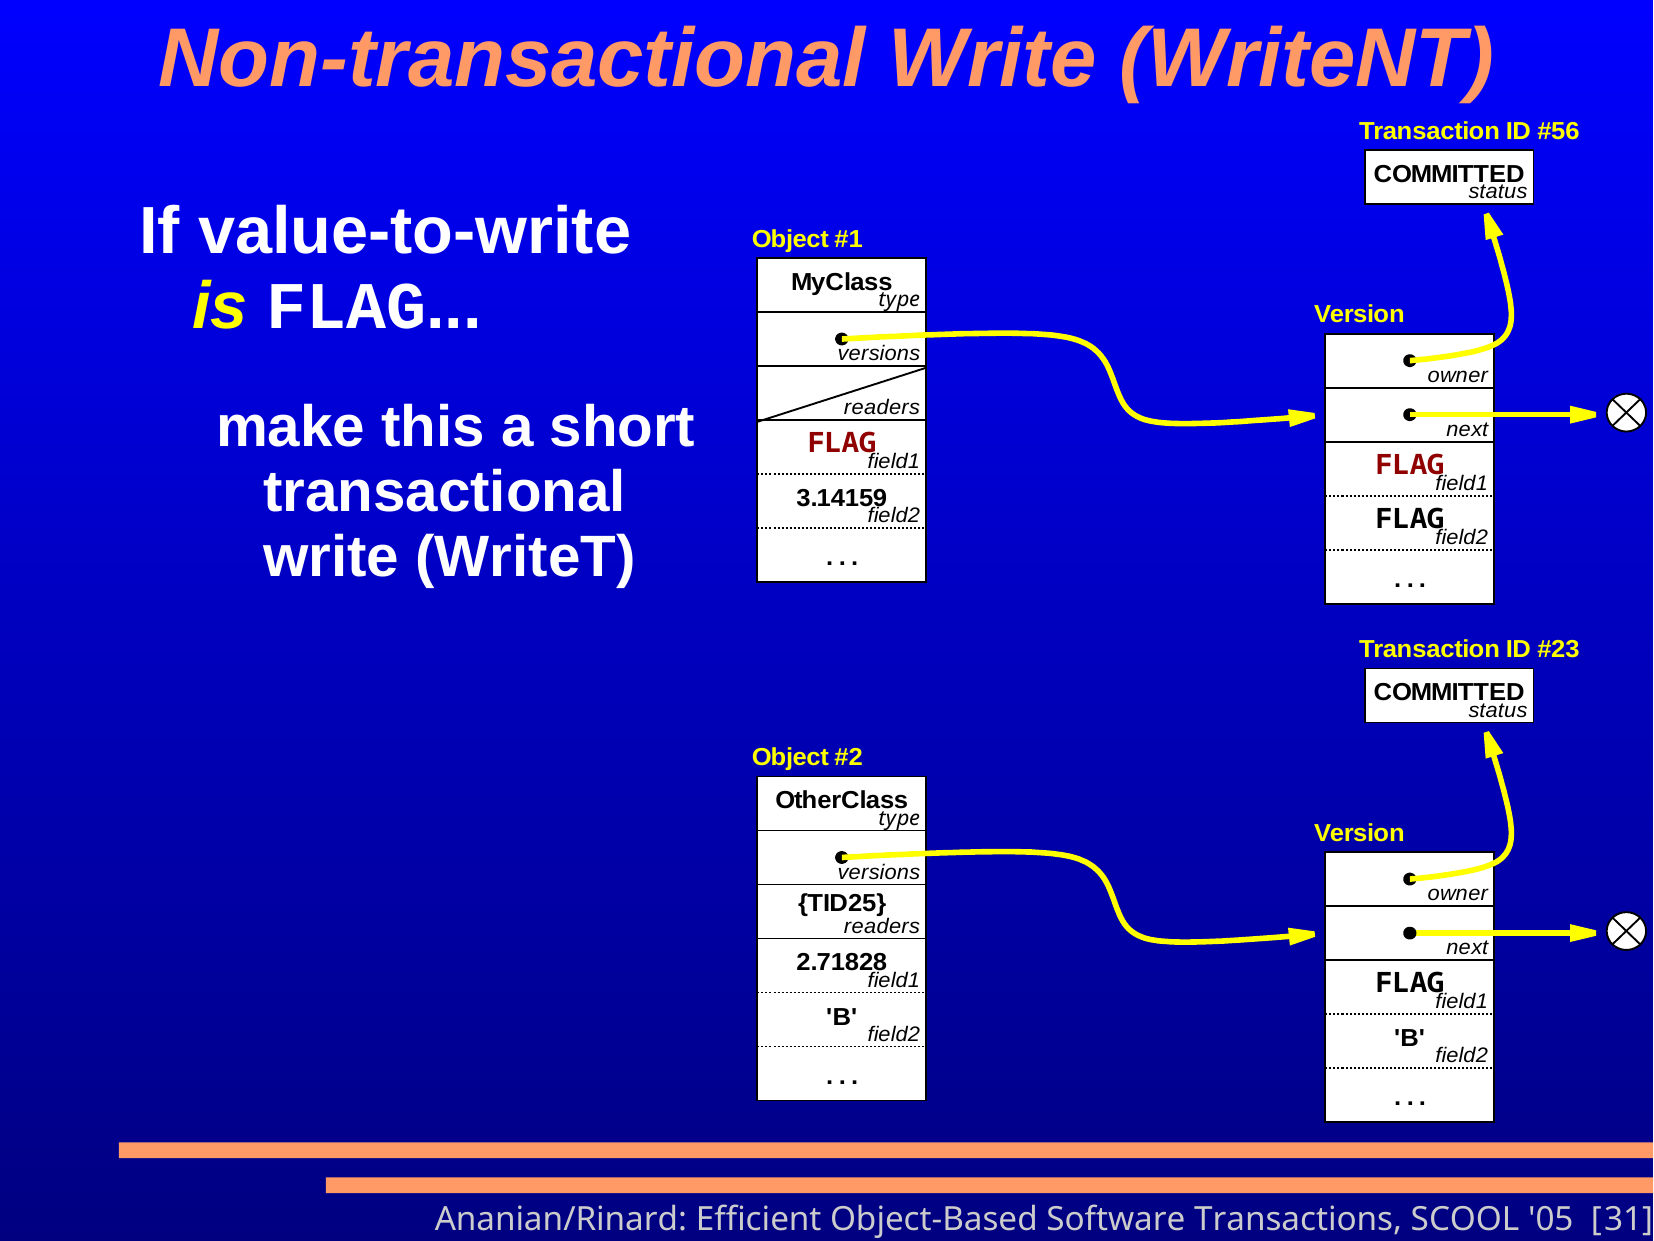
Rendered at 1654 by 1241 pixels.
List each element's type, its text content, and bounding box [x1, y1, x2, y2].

picture [743, 110, 1653, 1130]
list If value-to-write is FLAG... make this a short transactional write (WriteT) [121, 193, 701, 1133]
title Non-transactional Write (WriteNT) [121, 0, 1534, 115]
